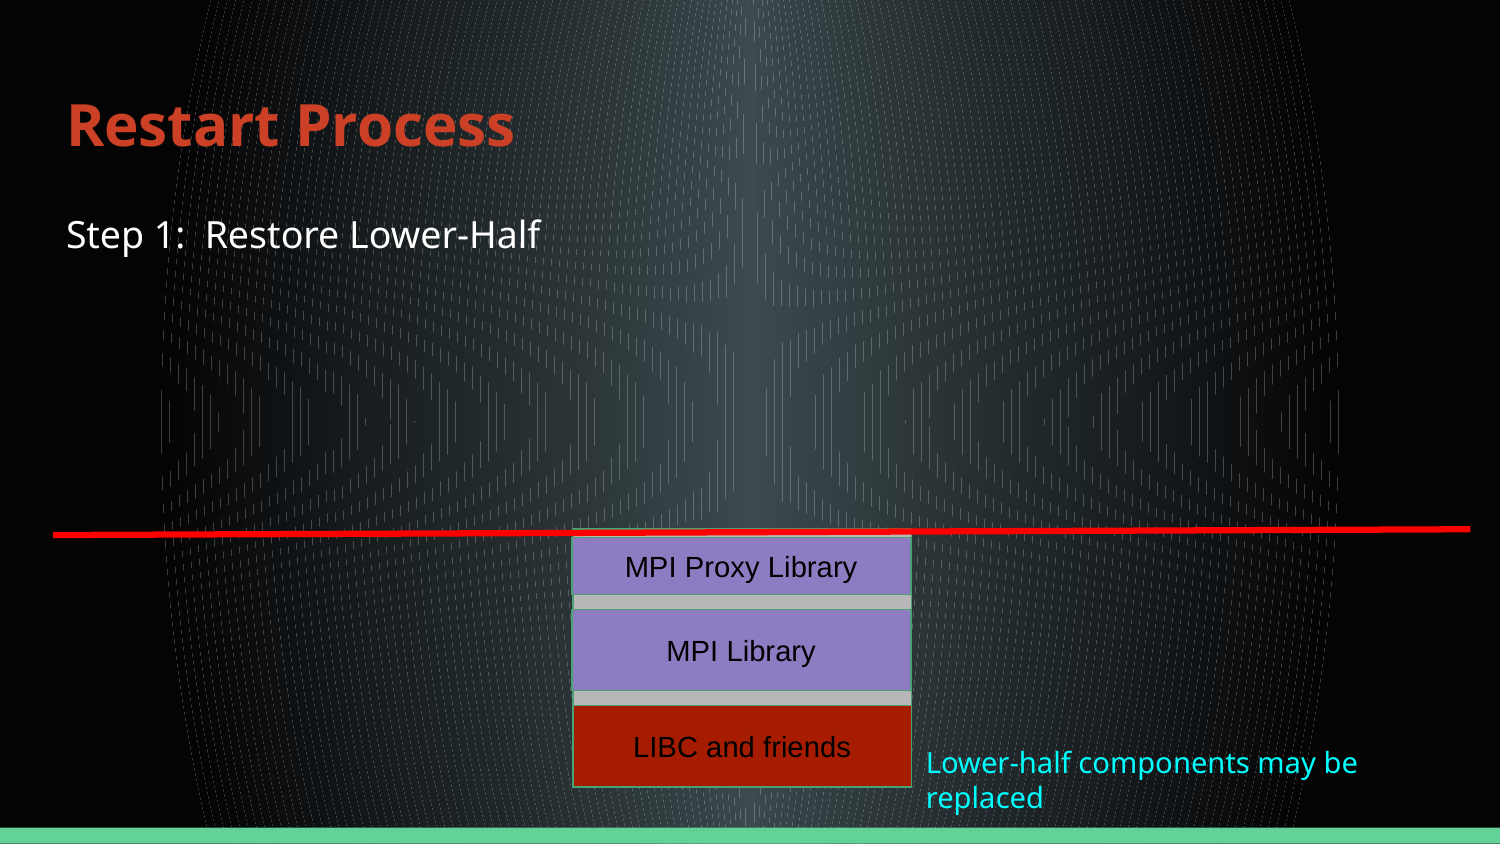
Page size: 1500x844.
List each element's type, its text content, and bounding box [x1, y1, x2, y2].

text_box LIBC and friends [572, 705, 912, 787]
title Restart Process [51, 72, 1449, 167]
text_box [572, 535, 912, 705]
list Step 1: Restore Lower-Half [51, 189, 1449, 771]
text_box MPI Library [571, 609, 911, 691]
list Step 1: Restore Lower-Half [912, 533, 1449, 729]
text_box Lower-half components may be replaced [910, 729, 1471, 787]
text_box MPI Proxy Library [571, 537, 911, 595]
